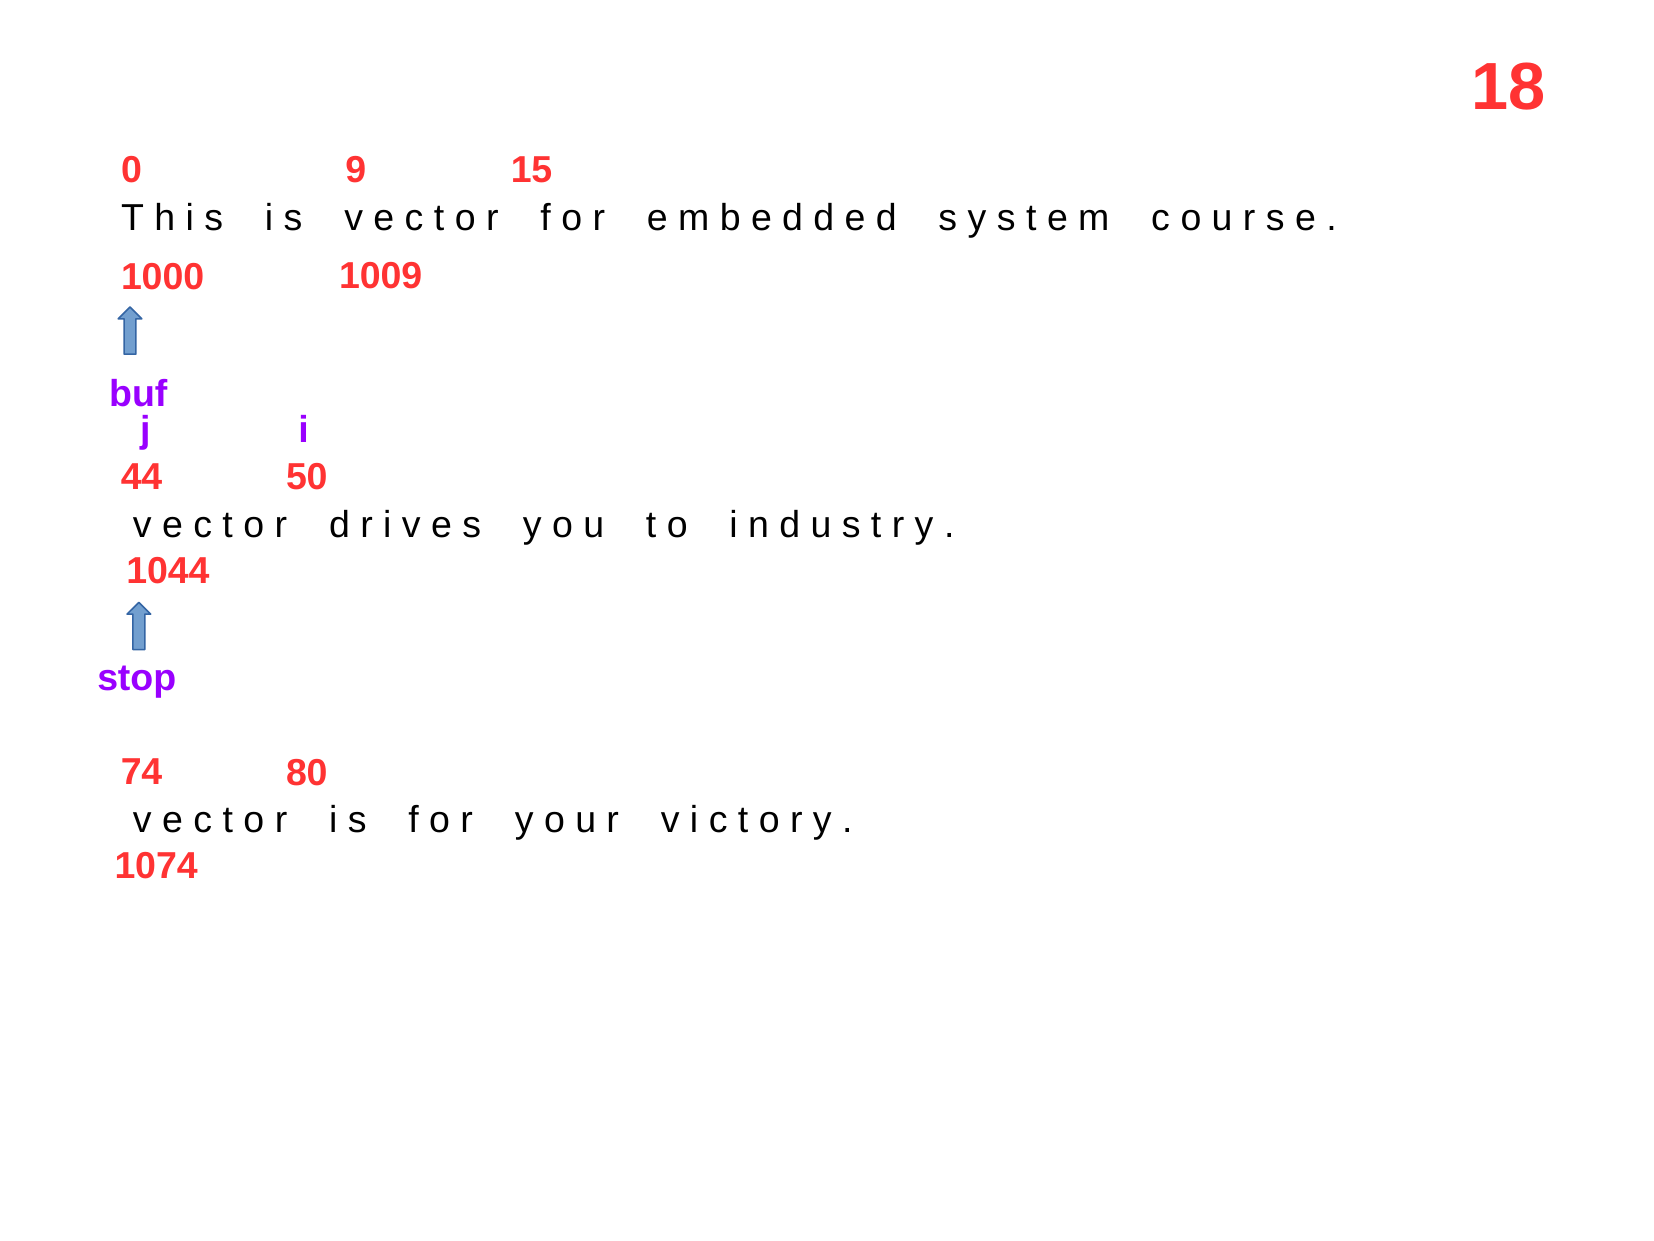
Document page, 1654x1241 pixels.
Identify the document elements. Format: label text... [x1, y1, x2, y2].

text_box 0 [106, 141, 157, 202]
text_box 1009 [324, 247, 438, 308]
text_box 50 [271, 448, 343, 509]
text_box T h i s i s v e c t o r f o r e m b e d d e d s y s t e m c o u r s e . [106, 188, 1354, 249]
text_box i [283, 401, 324, 462]
text_box 18 [1456, 42, 1561, 138]
text_box 1074 [99, 837, 213, 898]
text_box 74 [106, 743, 178, 804]
text_box 44 [106, 448, 178, 509]
text_box buf [94, 365, 183, 426]
text_box 1000 [106, 248, 219, 309]
text_box stop [82, 649, 210, 710]
text_box j [125, 426, 166, 462]
text_box v e c t o r i s f o r y o u r v i c t o r y . [118, 791, 869, 852]
text_box 15 [496, 141, 568, 202]
text_box 80 [271, 744, 343, 804]
text_box 1044 [111, 542, 225, 603]
text_box v e c t o r d r i v e s y o u t o i n d u s t r y . [118, 496, 972, 557]
text_box [127, 602, 151, 649]
text_box [118, 307, 142, 355]
text_box 9 [330, 141, 381, 202]
